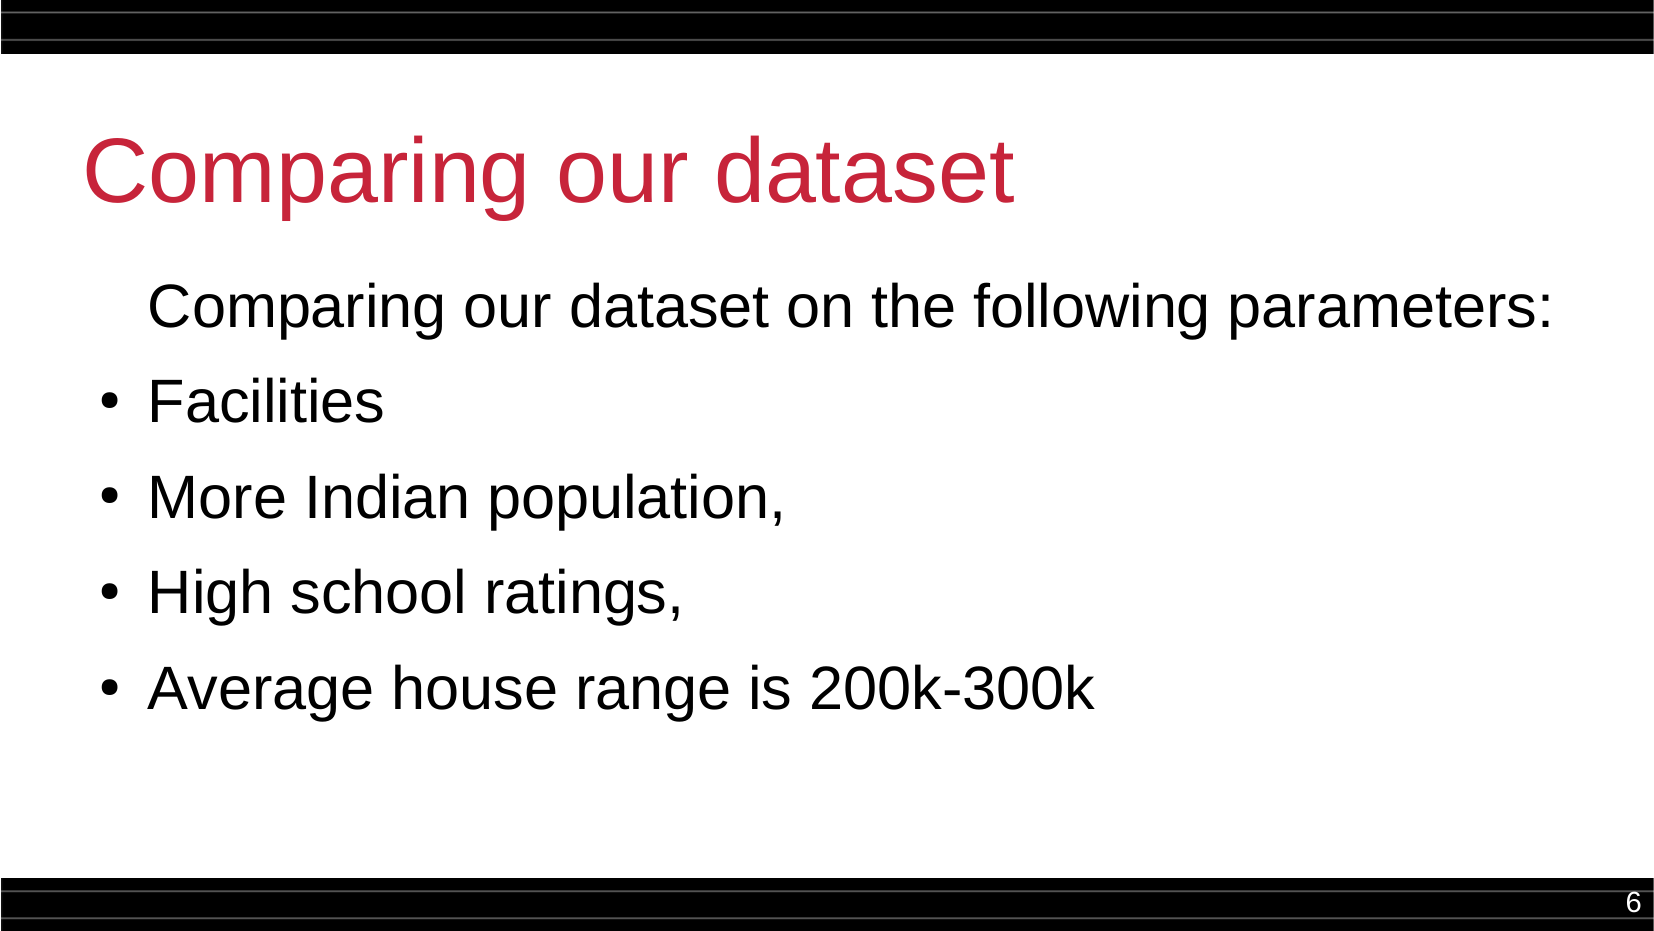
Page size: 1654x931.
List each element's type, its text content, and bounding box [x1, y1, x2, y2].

picture [1, 878, 1654, 931]
list Comparing our dataset on the following parameters: Facilities More Indian population, High school ratings, Average house range is 200k-300k [82, 271, 1571, 758]
picture [1, 0, 1654, 54]
title Comparing our dataset [82, 92, 1571, 249]
